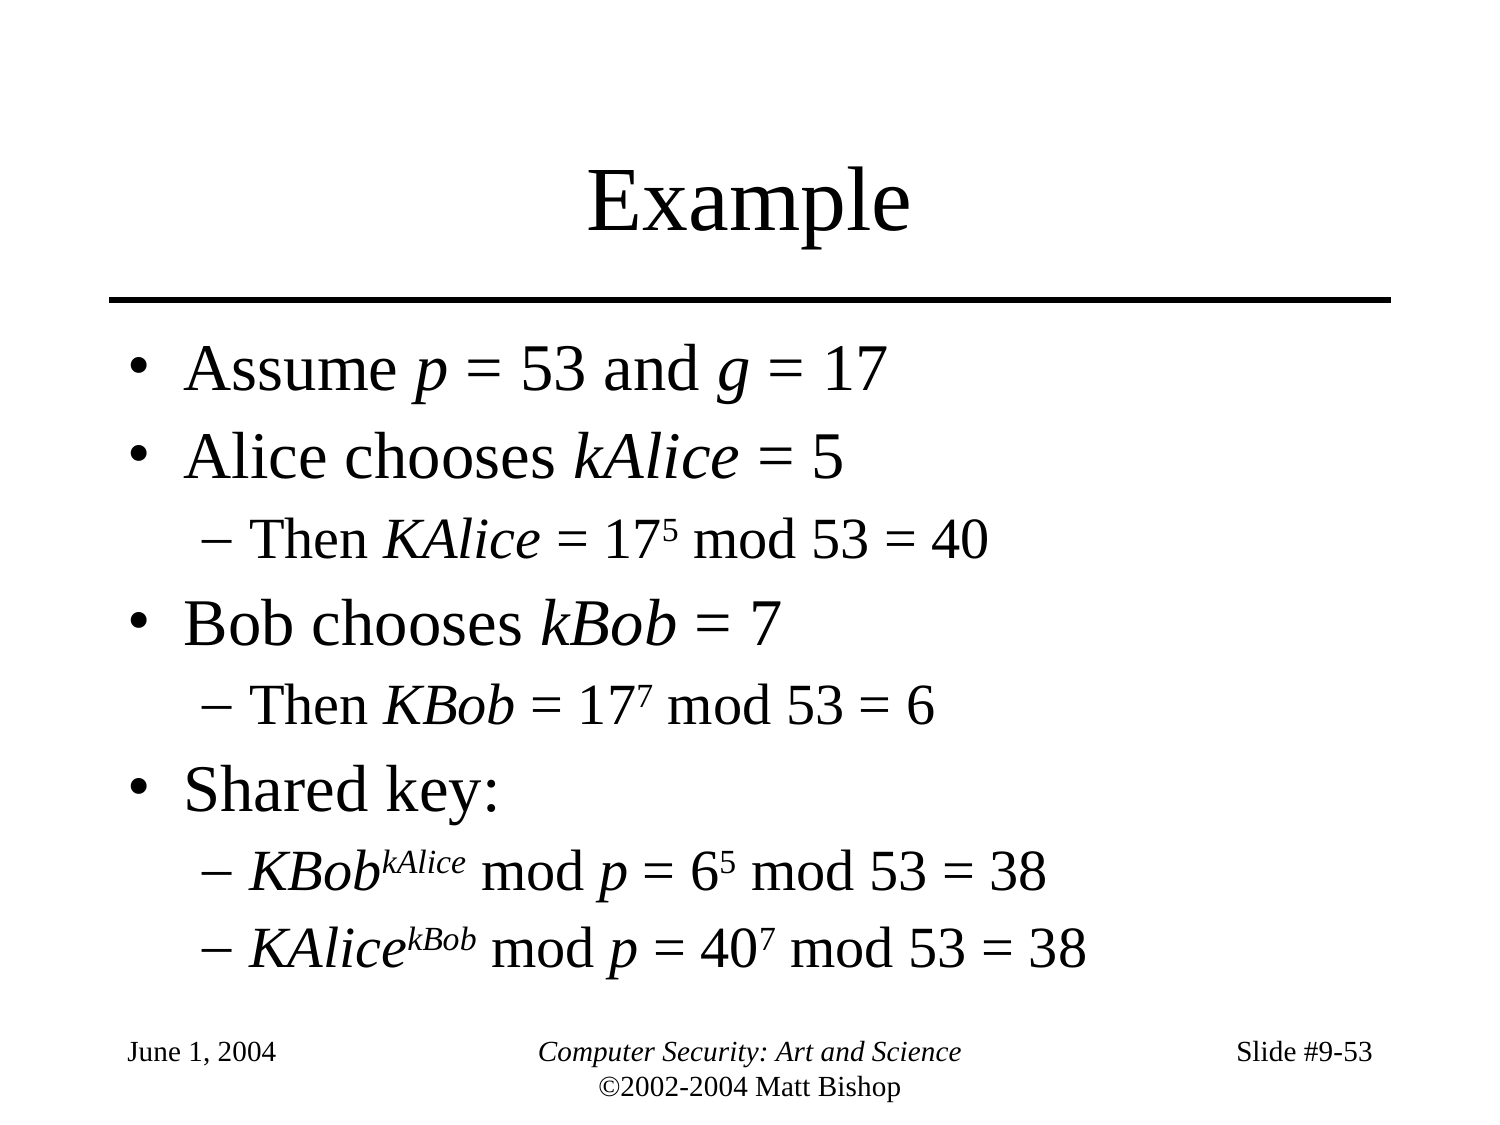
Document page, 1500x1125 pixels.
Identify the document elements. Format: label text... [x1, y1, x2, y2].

list Assume p = 53 and g = 17 Alice chooses kAlice = 5 Then KAlice = 175 mod 53 = 40 Bob chooses kBob = 7 Then KBob = 177 mod 53 = 6 Shared key: KBobkAlice mod p = 65 mod 53 = 38 KAlicekBob mod p = 407 mod 53 = 38 [112, 324, 1388, 1000]
title Example [112, 99, 1388, 288]
